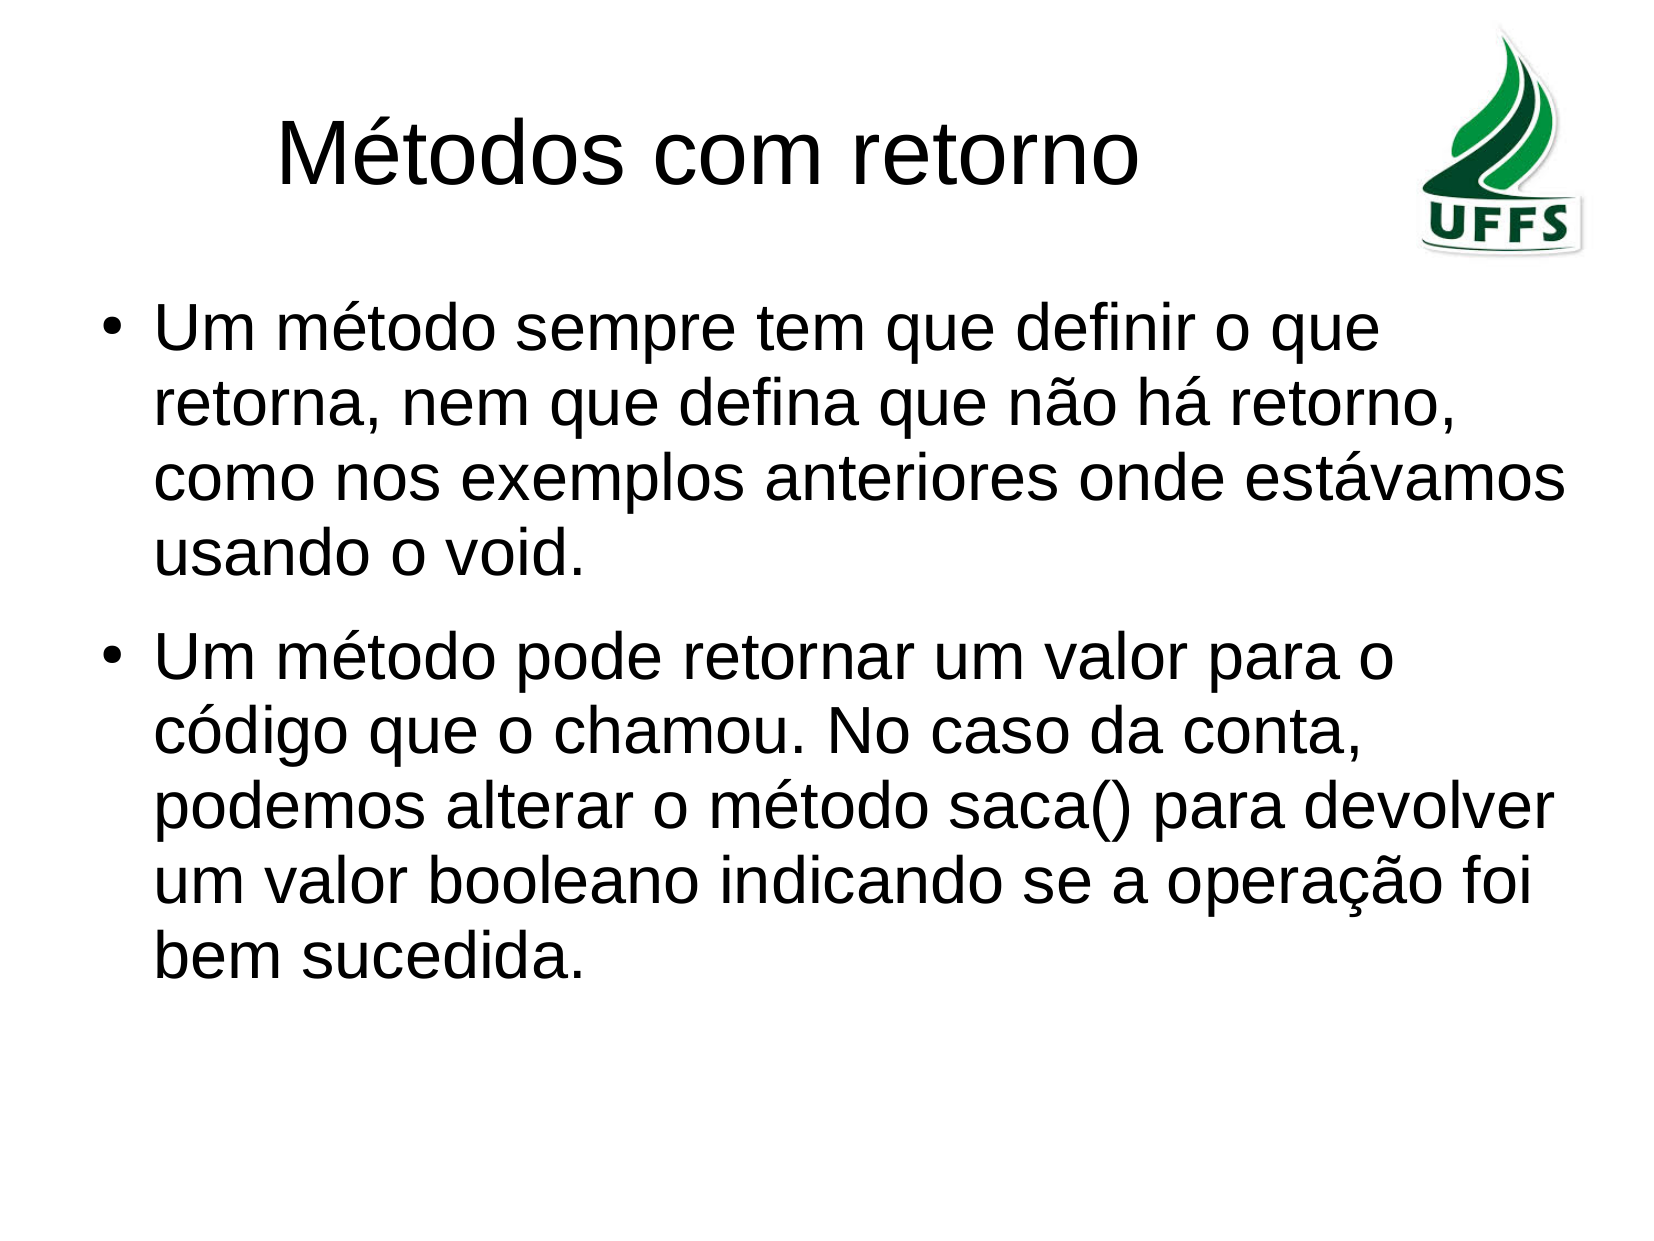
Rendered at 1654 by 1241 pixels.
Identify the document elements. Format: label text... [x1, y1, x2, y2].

picture [1381, 20, 1624, 272]
title Métodos com retorno [82, 49, 1335, 257]
list Um método sempre tem que definir o que retorna, nem que defina que não há retorno, como nos exemplos anteriores onde estávamos usando o void. Um método pode retornar um valor para o código que o chamou. No caso da conta, podemos alterar o método saca() para devolver um valor booleano indicando se a operação foi bem sucedida. [82, 290, 1571, 1010]
